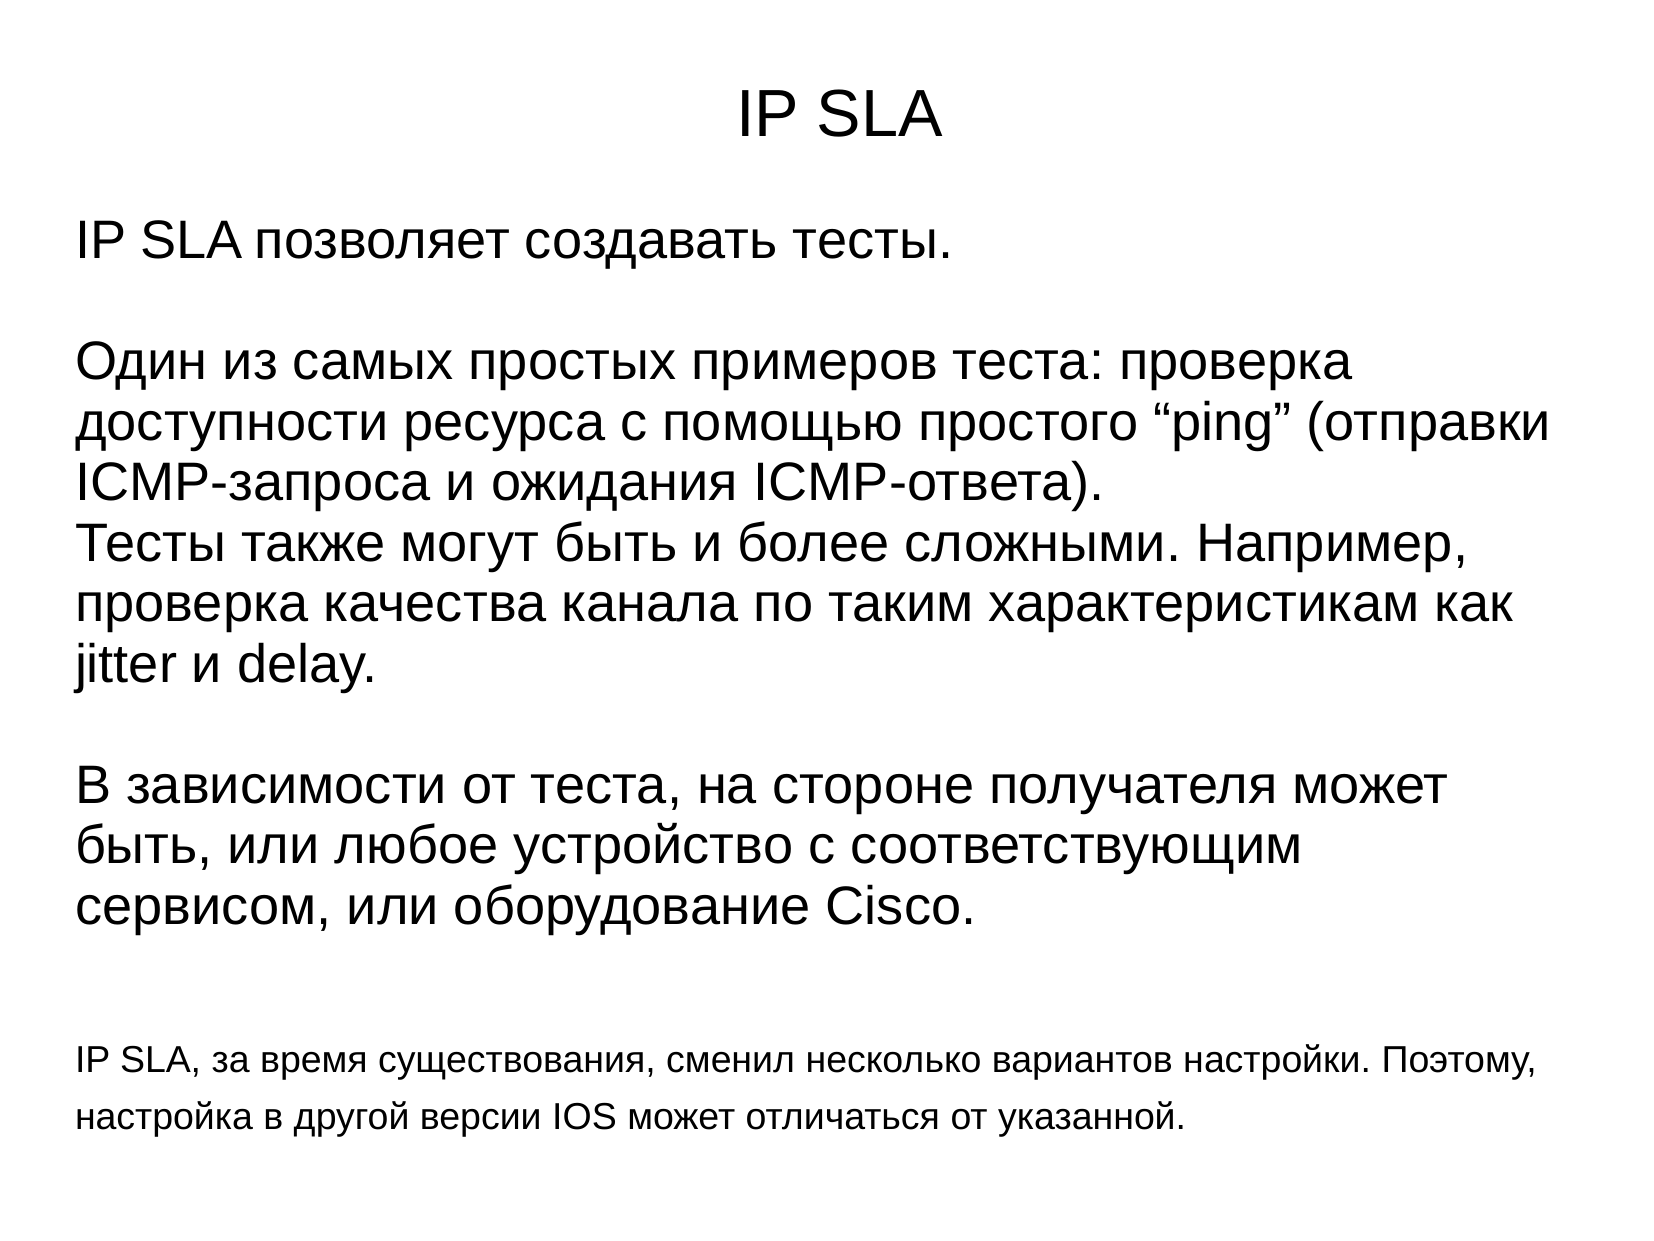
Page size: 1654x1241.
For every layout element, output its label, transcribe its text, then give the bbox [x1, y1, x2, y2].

text_box IP SLA позволяет создавать тесты. Один из самых простых примеров теста: проверка доступности ресурса с помощью простого “ping” (отправки ICMP-запроса и ожидания ICMP-ответа). Тесты также могут быть и более сложными. Например, проверка качества канала по таким характеристикам как jitter и delay. В зависимости от теста, на стороне получателя может быть, или любое устройство с соответствующим сервисом, или оборудование Cisco. IP SLA, за время существования, сменил несколько вариантов настройки. Поэтому, настройка в другой версии IOS может отличаться от указанной. [75, 187, 1576, 1163]
title IP SLA [75, 70, 1605, 155]
